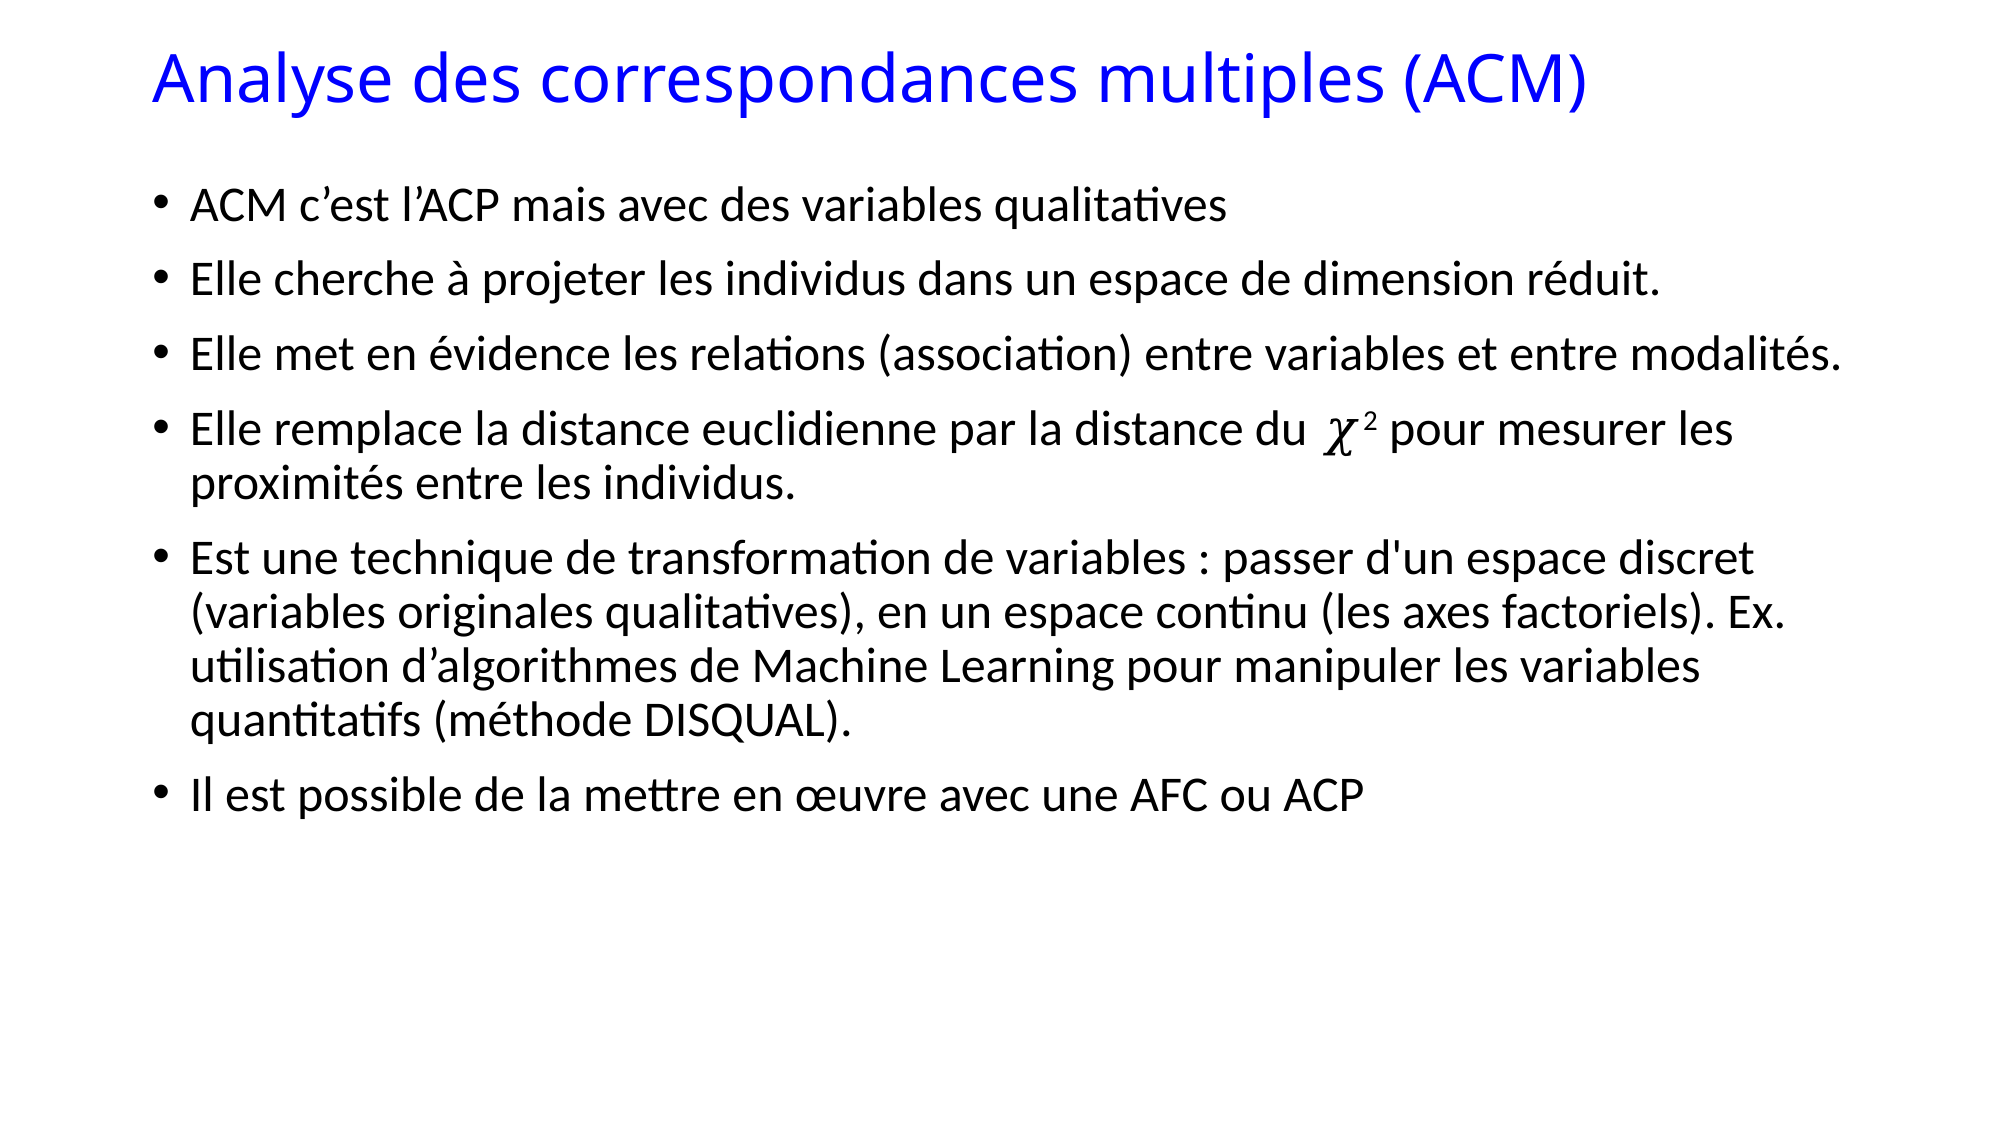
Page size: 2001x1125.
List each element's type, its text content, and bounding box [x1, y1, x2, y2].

title Analyse des correspondances multiples (ACM) [137, 22, 1863, 140]
list ACM c’est l’ACP mais avec des variables qualitatives Elle cherche à projeter les individus dans un espace de dimension réduit. Elle met en évidence les relations (association) entre variables et entre modalités. Elle remplace la distance euclidienne par la distance du 𝜒2 pour mesurer les proximités entre les individus. Est une technique de transformation de variables : passer d'un espace discret (variables originales qualitatives), en un espace continu (les axes factoriels). Ex. utilisation d’algorithmes de Machine Learning pour manipuler les variables quantitatifs (méthode DISQUAL). Il est possible de la mettre en œuvre avec une AFC ou ACP [137, 170, 1863, 1025]
